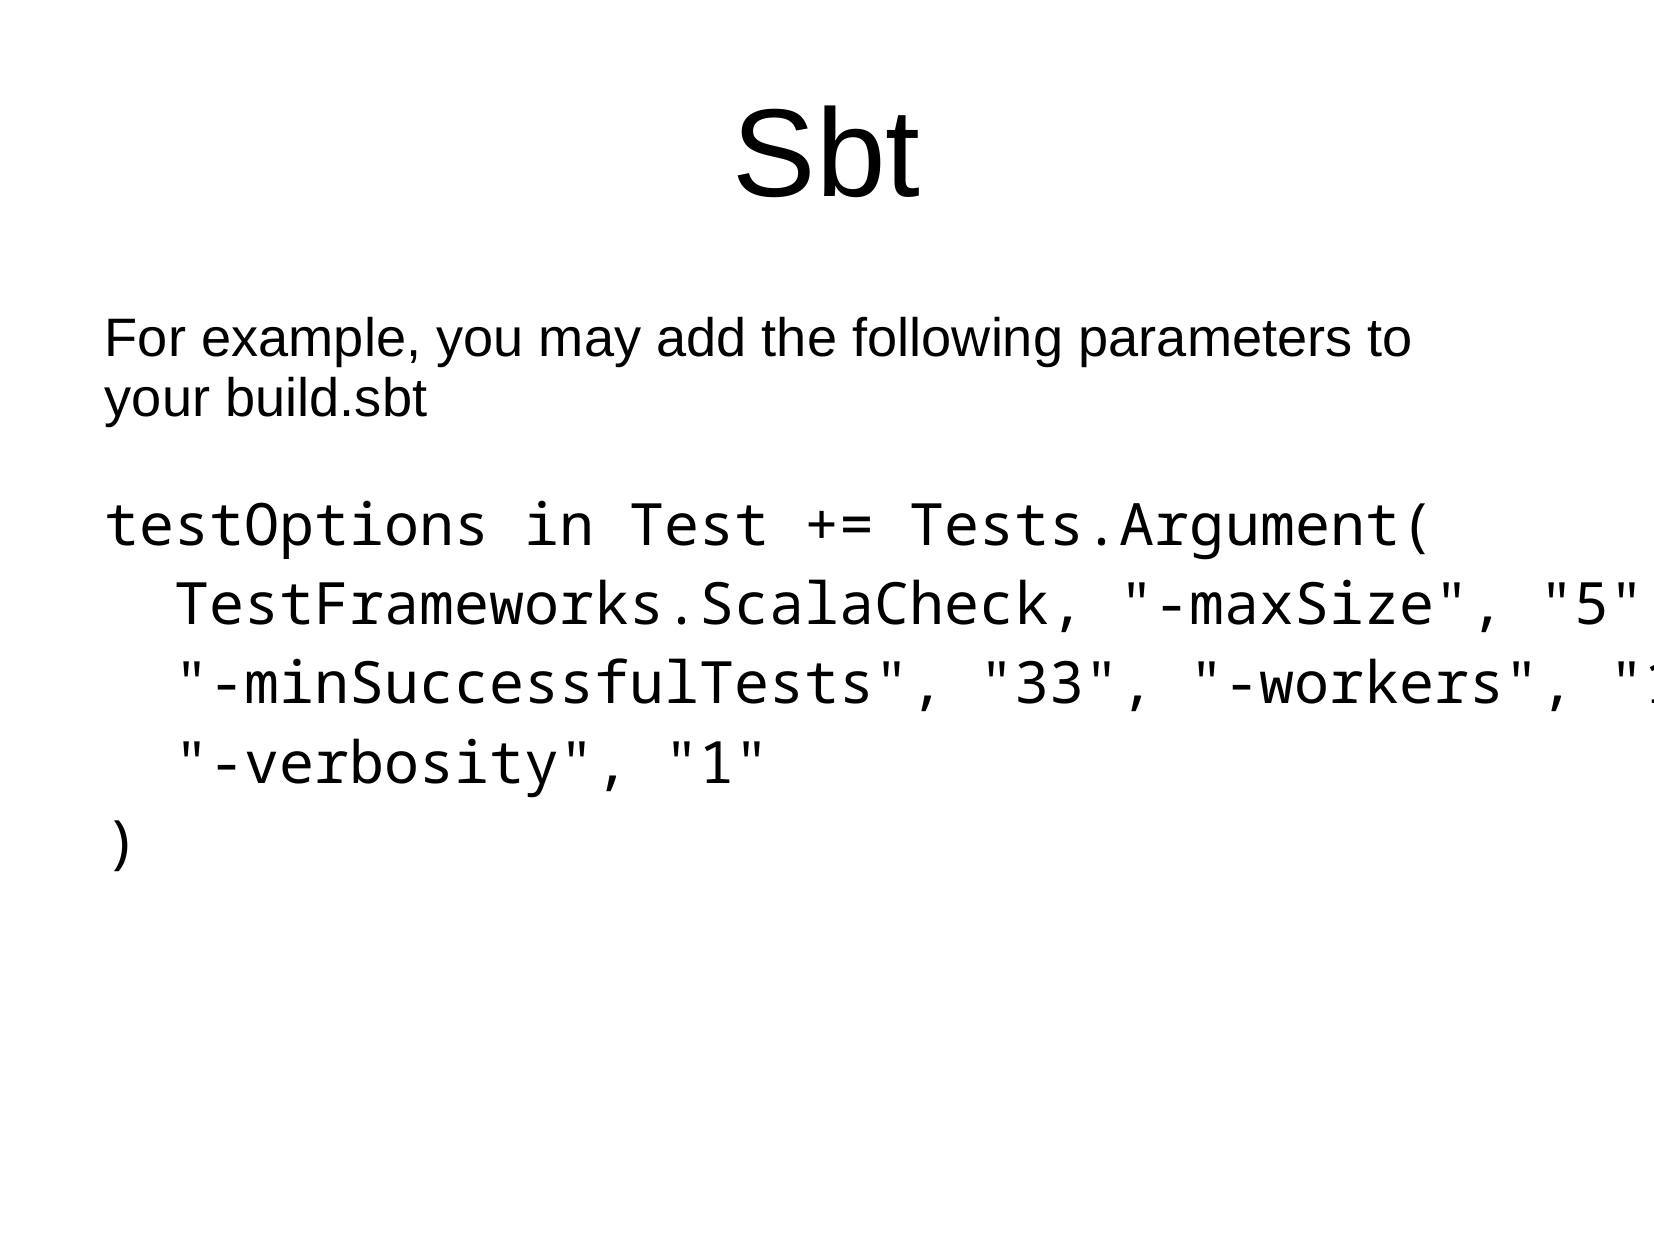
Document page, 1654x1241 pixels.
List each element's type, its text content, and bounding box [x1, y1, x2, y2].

title Sbt [82, 49, 1571, 257]
text_box For example, you may add the following parameters to your build.sbt [90, 300, 1531, 436]
text_box testOptions in Test += Tests.Argument( TestFrameworks.ScalaCheck, "-maxSize", "5", "-minSuccessfulTests", "33", "-workers", "1", "-verbosity", "1" ) [90, 475, 1654, 841]
